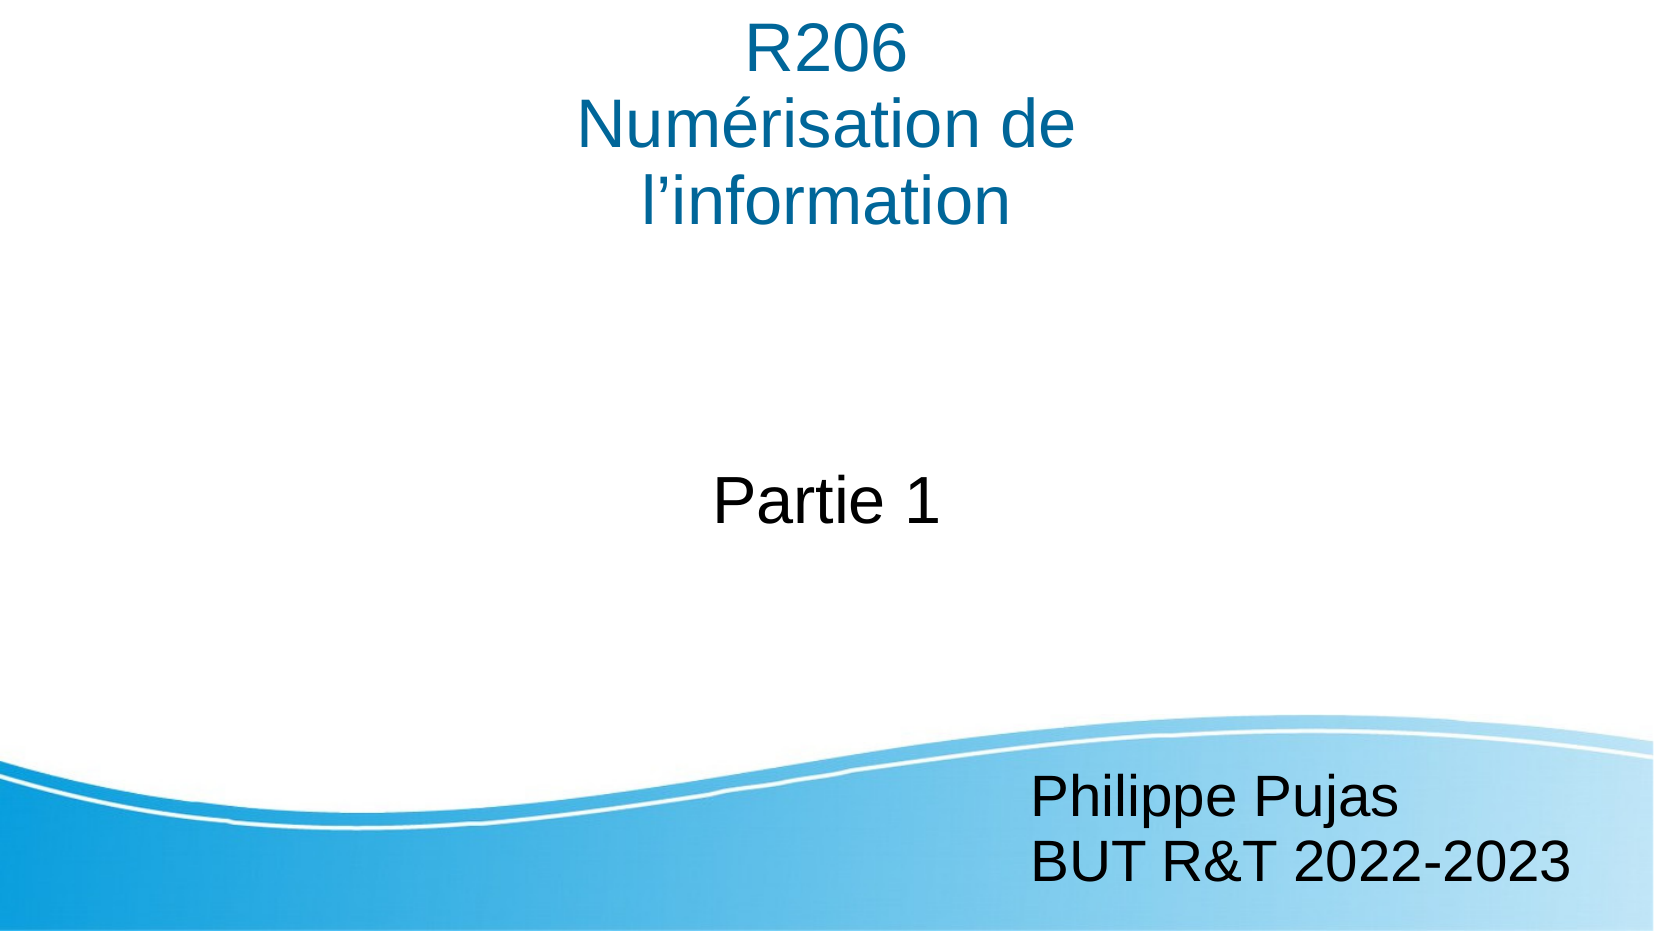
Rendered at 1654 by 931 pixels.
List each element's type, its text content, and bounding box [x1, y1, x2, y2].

picture [0, 714, 1654, 931]
subtitle Partie 1 [82, 274, 1571, 727]
title R206 Numérisation de l’information [389, 8, 1264, 240]
text_box Philippe Pujas BUT R&T 2022-2023 [1015, 755, 1654, 926]
